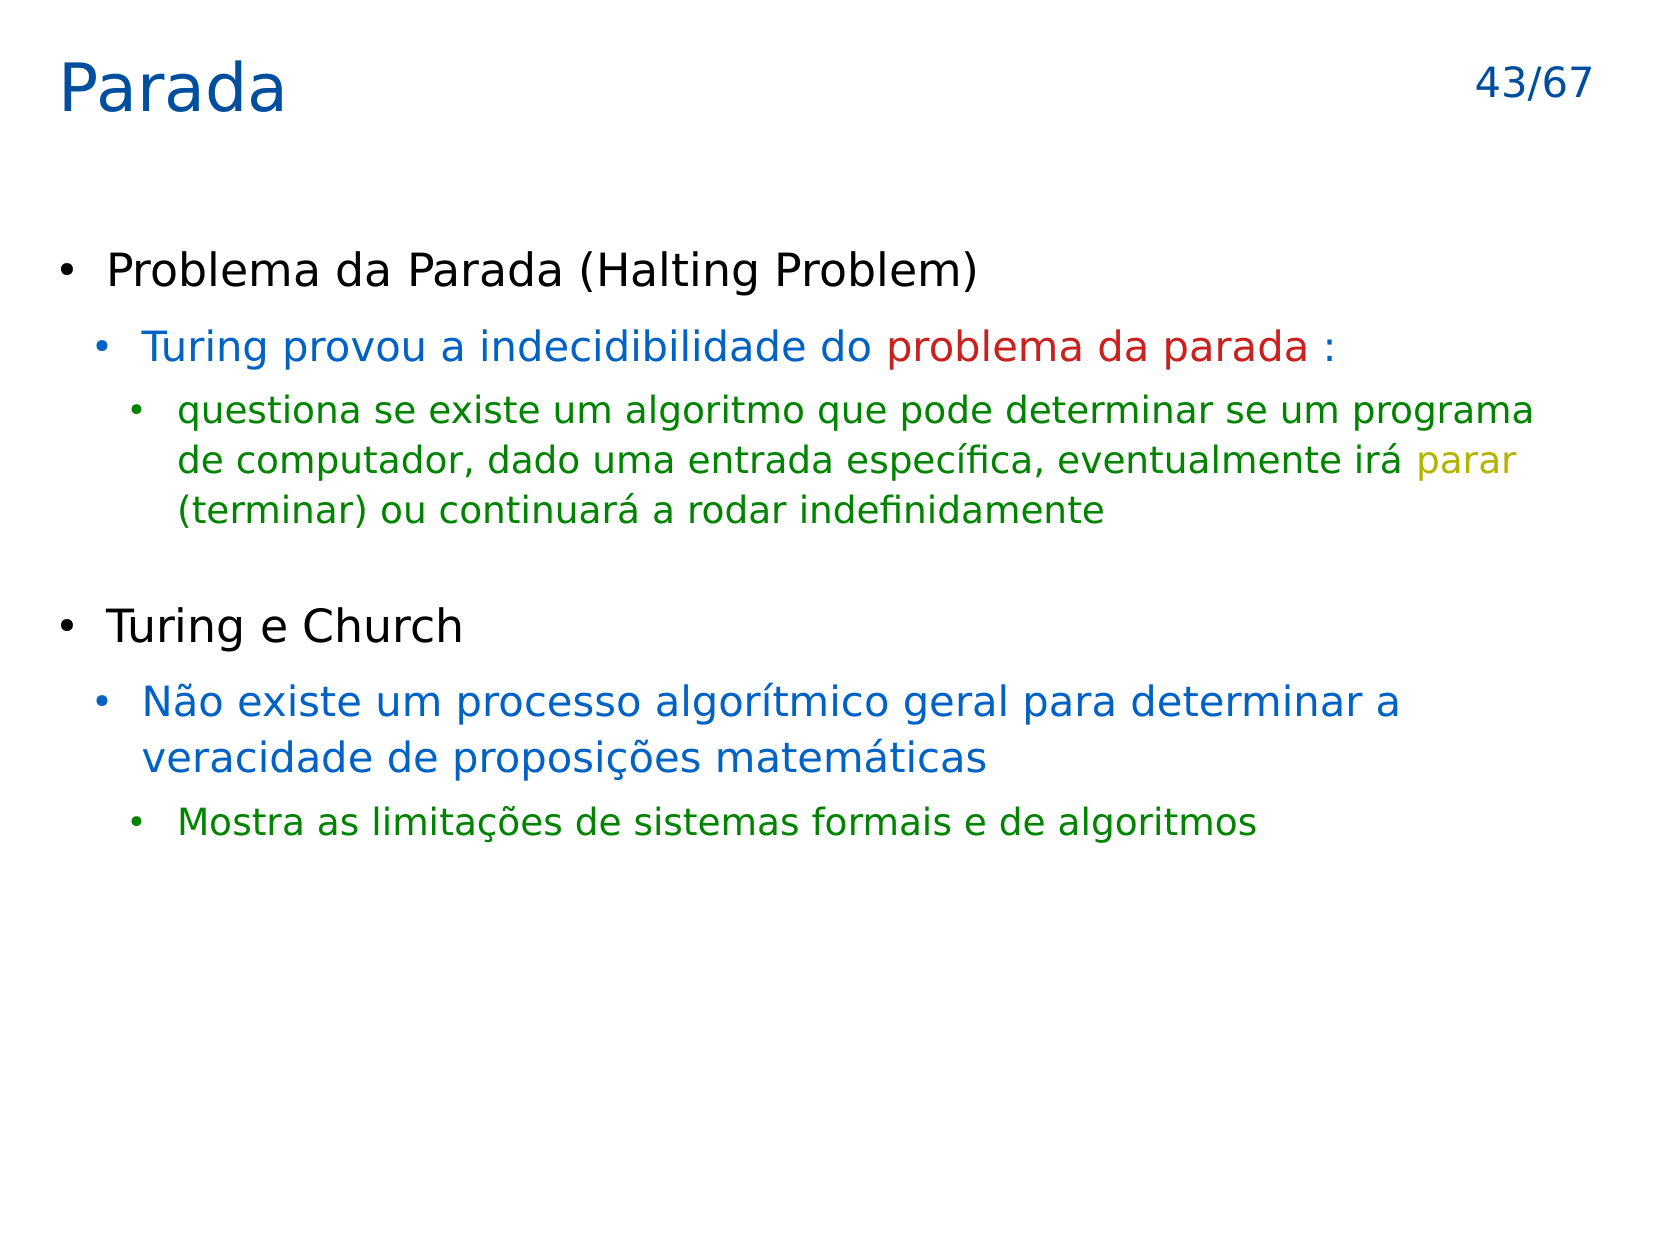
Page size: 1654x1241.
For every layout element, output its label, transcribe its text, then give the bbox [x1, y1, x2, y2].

list Problema da Parada (Halting Problem) Turing provou a indecidibilidade do problema da parada : questiona se existe um algoritmo que pode determinar se um programa de computador, dado uma entrada específica, eventualmente irá parar (terminar) ou continuará a rodar indefinidamente Turing e Church Não existe um processo algorítmico geral para determinar a veracidade de proposições matemáticas Mostra as limitações de sistemas formais e de algoritmos [59, 236, 1595, 1211]
title Parada [59, 29, 1625, 148]
